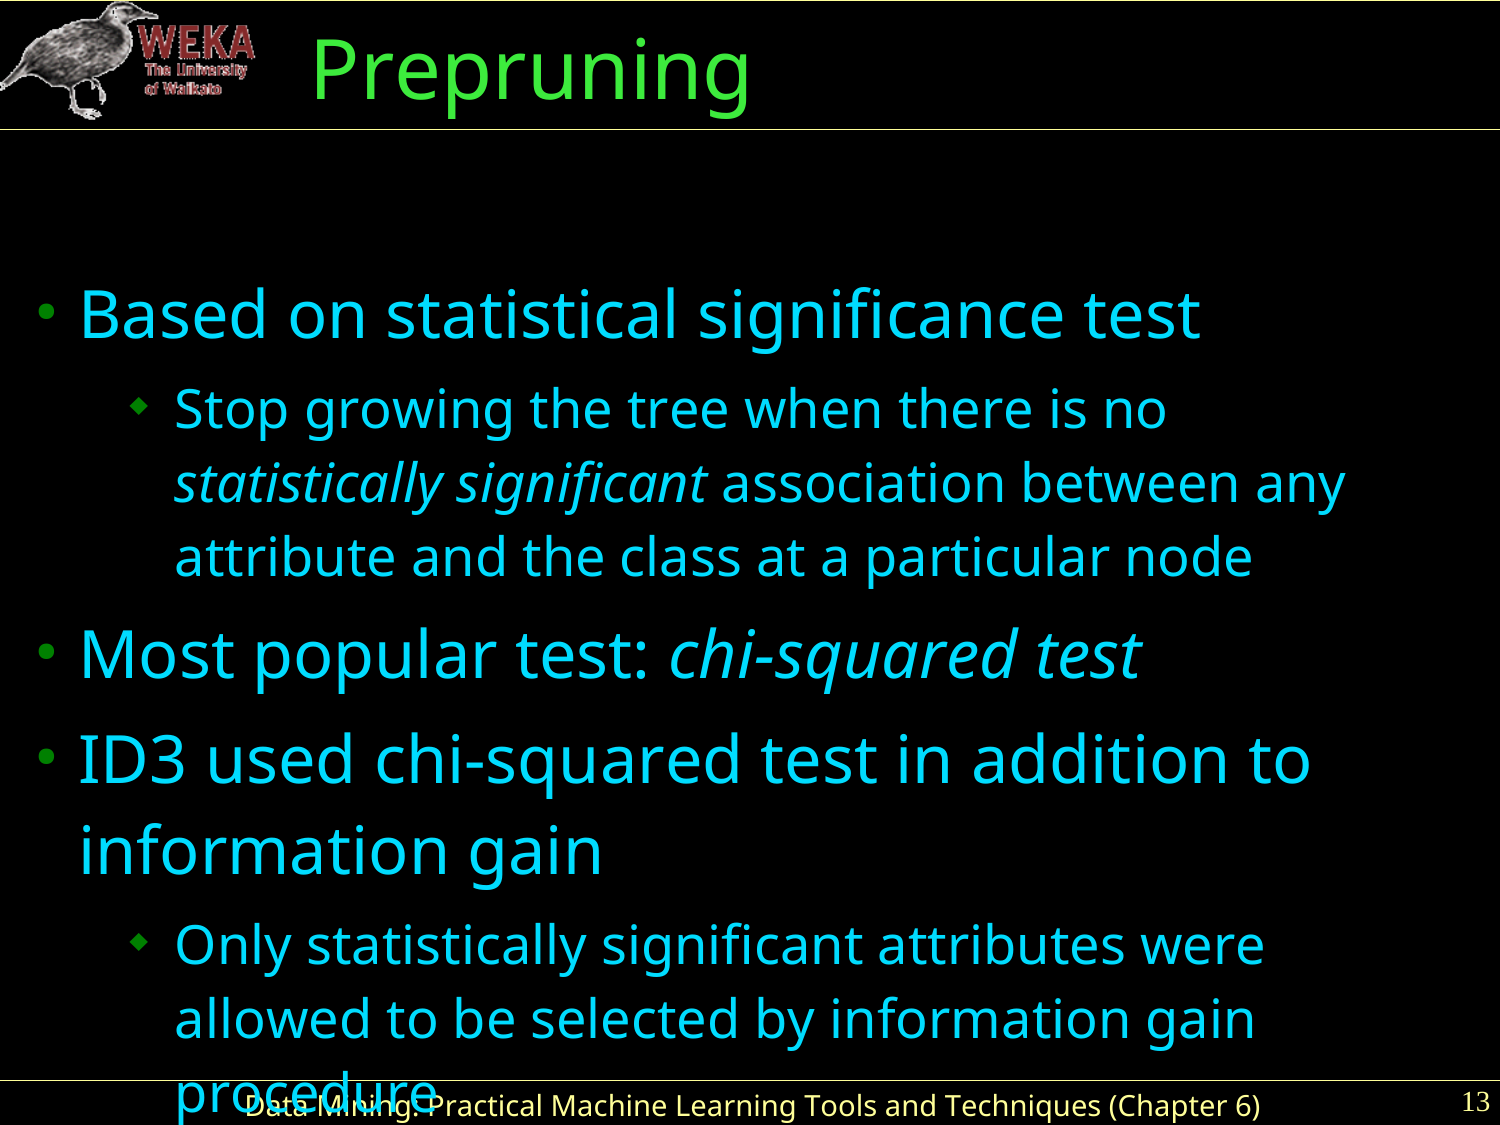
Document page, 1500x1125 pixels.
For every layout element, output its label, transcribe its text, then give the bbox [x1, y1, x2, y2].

list Based on statistical significance test Stop growing the tree when there is no statistically significant association between any attribute and the class at a particular node Most popular test: chi-squared test ID3 used chi-squared test in addition to information gain Only statistically significant attributes were allowed to be selected by information gain procedure [20, 260, 1451, 1049]
picture [0, 1, 266, 129]
title Prepruning [295, 0, 1500, 148]
